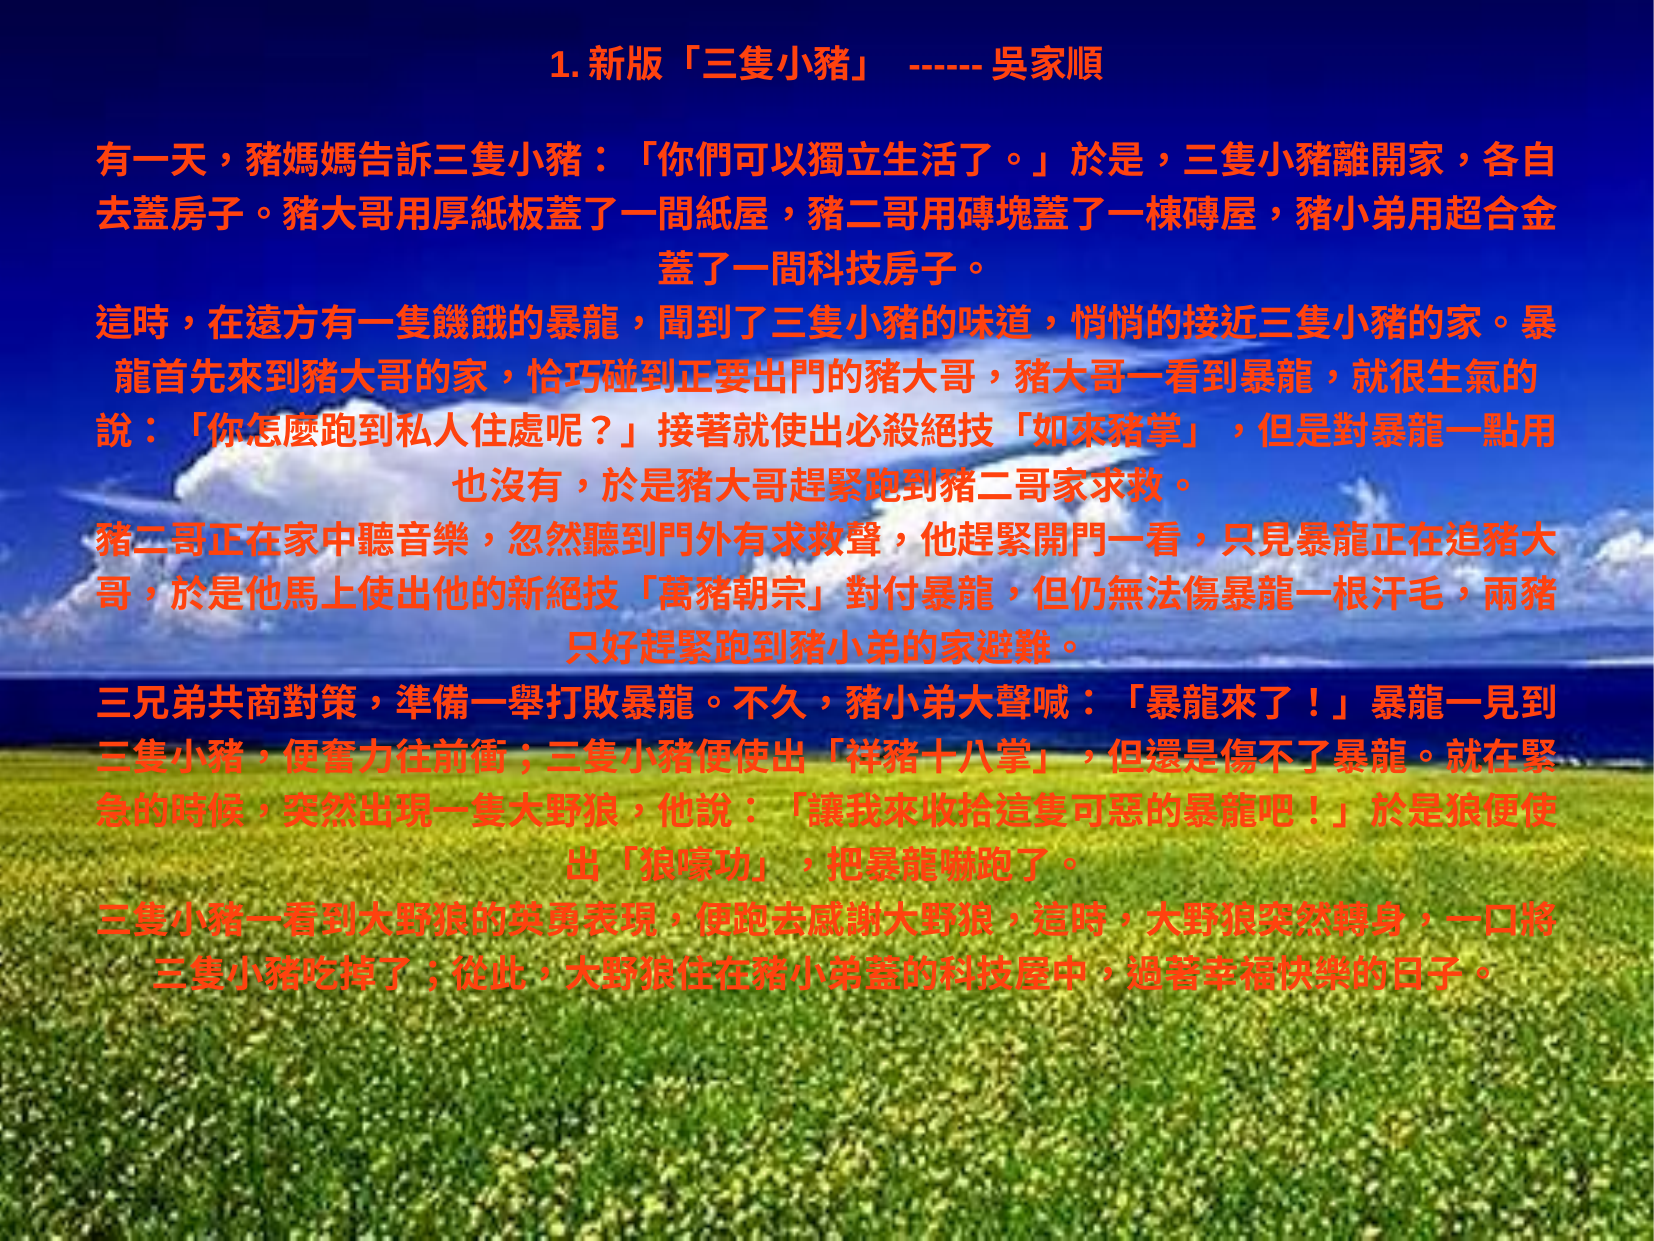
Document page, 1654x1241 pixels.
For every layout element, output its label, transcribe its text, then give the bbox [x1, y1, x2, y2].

picture [0, 0, 1654, 1241]
subtitle 1.新版「三隻小豬」 ------吳家順 有一天，豬媽媽告訴三隻小豬：「你們可以獨立生活了。」於是，三隻小豬離開家，各自去蓋房子。豬大哥用厚紙板蓋了一間紙屋，豬二哥用磚塊蓋了一棟磚屋，豬小弟用超合金蓋了一間科技房子。 這時，在遠方有一隻饑餓的暴龍，聞到了三隻小豬的味道，悄悄的接近三隻小豬的家。暴龍首先來到豬大哥的家，恰巧碰到正要出門的豬大哥，豬大哥一看到暴龍，就很生氣的說：「你怎麼跑到私人住處呢？」接著就使出必殺絕技「如來豬掌」，但是對暴龍一點用也沒有，於是豬大哥趕緊跑到豬二哥家求救。 豬二哥正在家中聽音樂，忽然聽到門外有求救聲，他趕緊開門一看，只見暴龍正在追豬大哥，於是他馬上使出他的新絕技「萬豬朝宗」對付暴龍，但仍無法傷暴龍一根汗毛，兩豬只好趕緊跑到豬小弟的家避難。 三兄弟共商對策，準備一舉打敗暴龍。不久，豬小弟大聲喊：「暴龍來了！」暴龍一見到三隻小豬，便奮力往前衝；三隻小豬便使出「祥豬十八掌」，但還是傷不了暴龍。就在緊急的時候，突然出現一隻大野狼，他說：「讓我來收拾這隻可惡的暴龍吧！」於是狼便使出「狼嚎功」，把暴龍嚇跑了。 三隻小豬一看到大野狼的英勇表現，便跑去感謝大野狼，這時，大野狼突然轉身，一口將三隻小豬吃掉了；從此，大野狼住在豬小弟蓋的科技屋中，過著幸福快樂的日子。 [82, 49, 1571, 1109]
